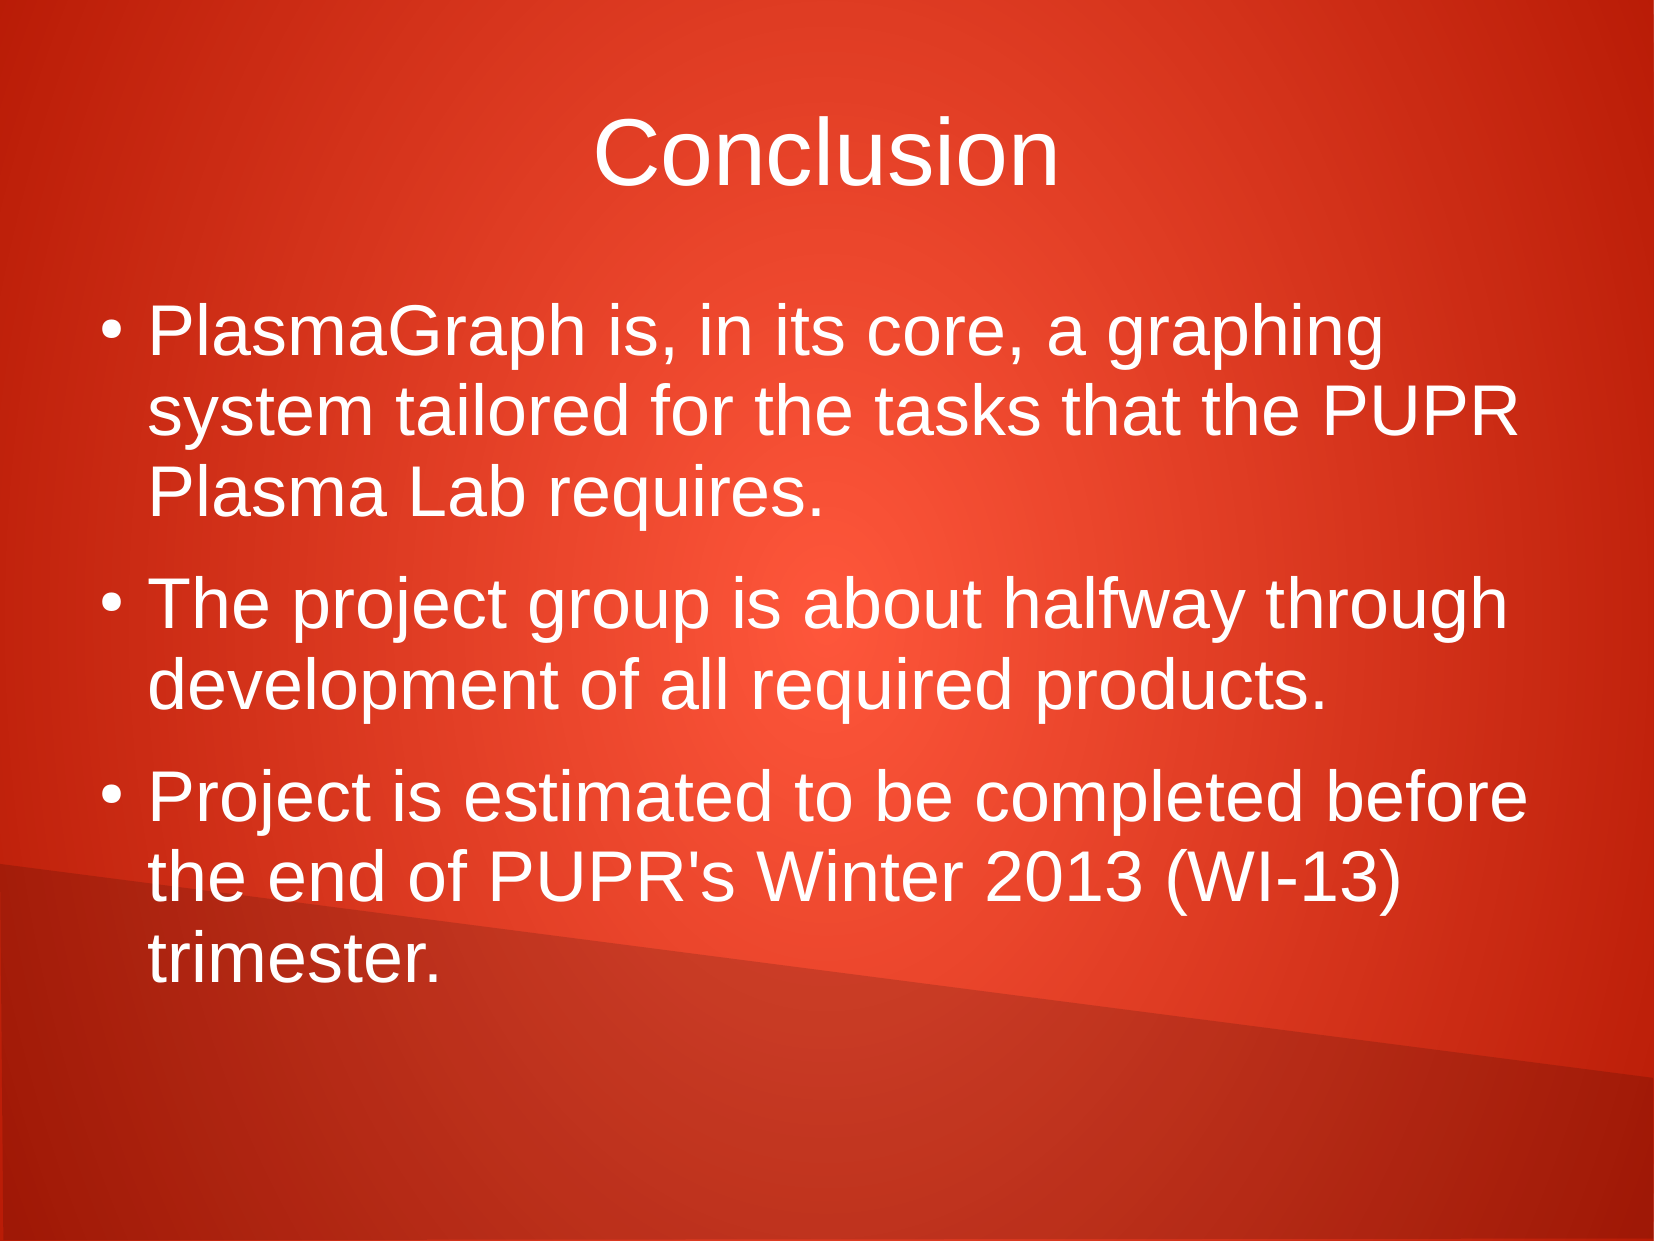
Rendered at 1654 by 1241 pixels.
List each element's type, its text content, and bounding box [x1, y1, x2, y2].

title Conclusion [82, 49, 1571, 257]
list PlasmaGraph is, in its core, a graphing system tailored for the tasks that the PUPR Plasma Lab requires. The project group is about halfway through development of all required products. Project is estimated to be completed before the end of PUPR's Winter 2013 (WI-13) trimester. [82, 290, 1571, 1010]
